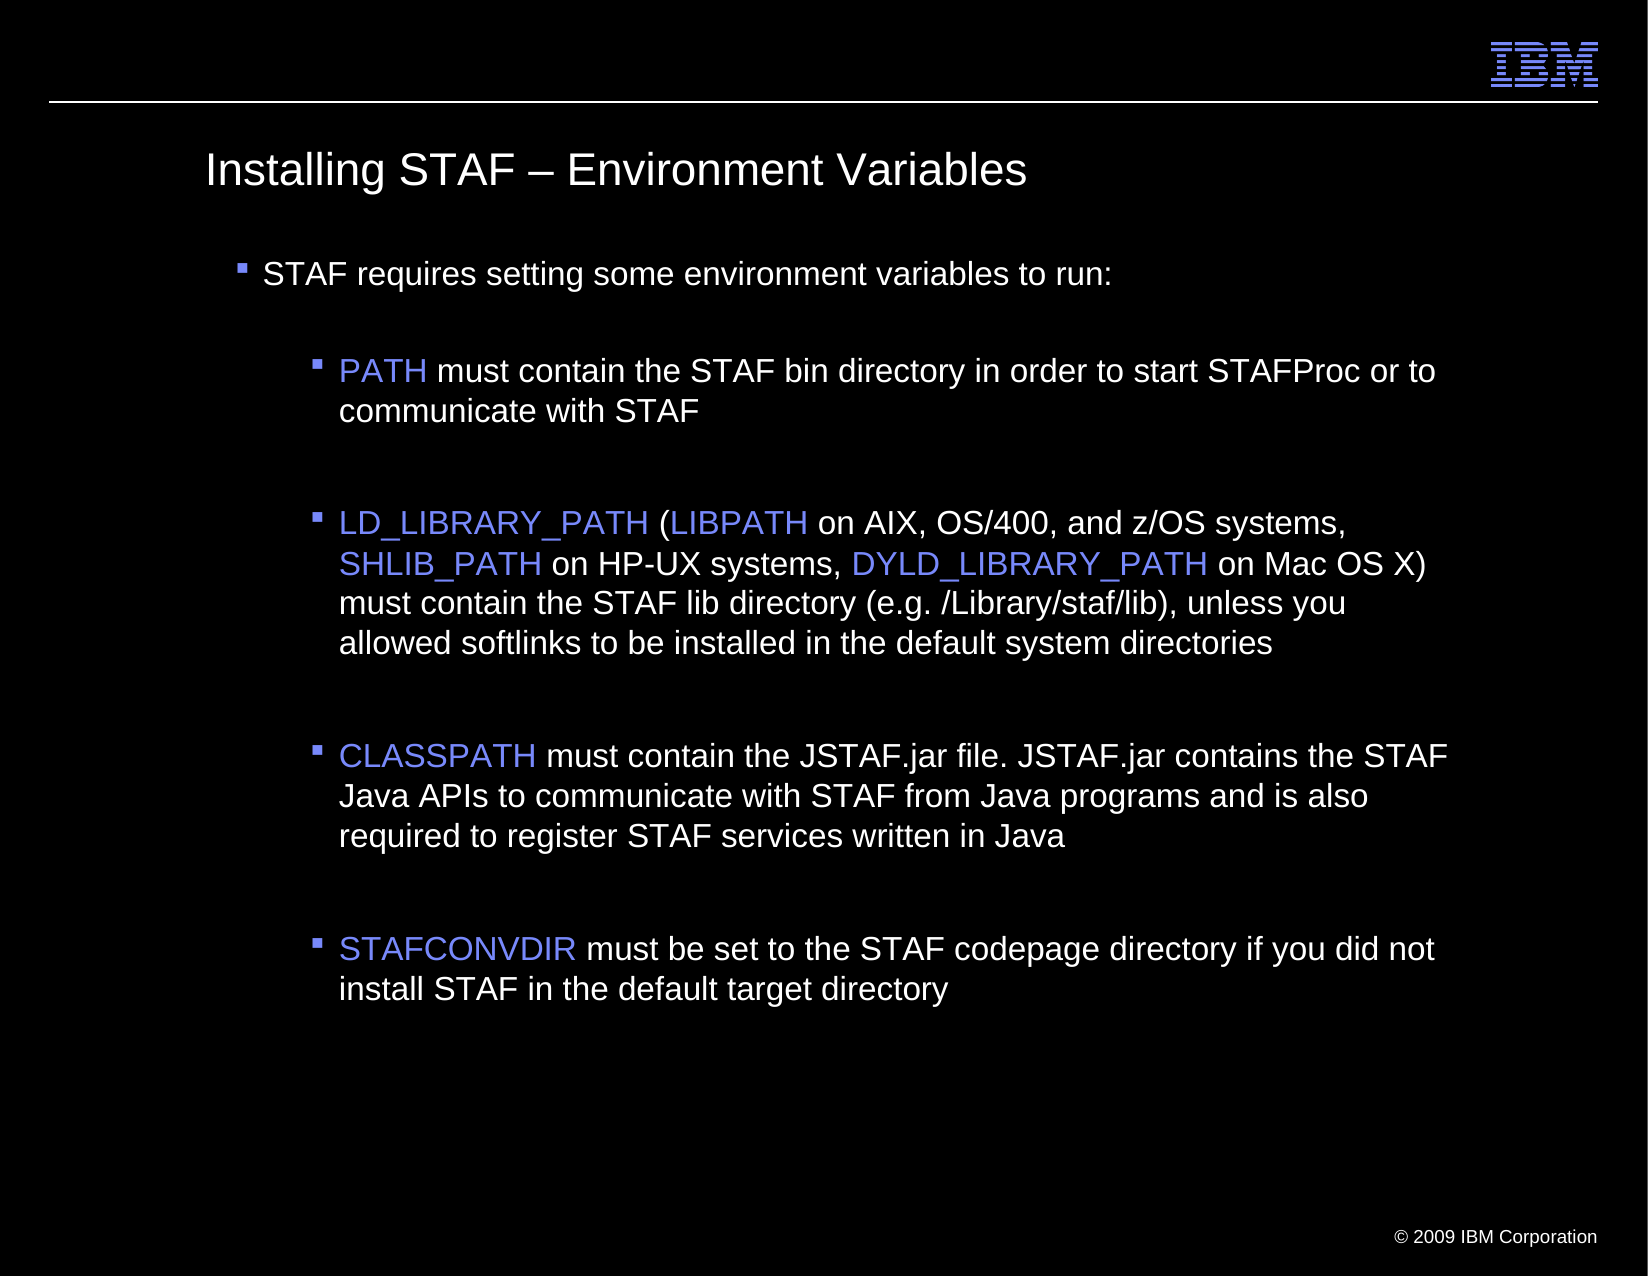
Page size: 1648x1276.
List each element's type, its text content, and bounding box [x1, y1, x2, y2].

text_box STAF requires setting some environment variables to run: PATH must contain the STAF bin directory in order to start STAFProc or to communicate with STAF LD_LIBRARY_PATH (LIBPATH on AIX, OS/400, and z/OS systems, SHLIB_PATH on HP-UX systems, DYLD_LIBRARY_PATH on Mac OS X) must contain the STAF lib directory (e.g. /Library/staf/lib), unless you allowed softlinks to be installed in the default system directories CLASSPATH must contain the JSTAF.jar file. JSTAF.jar contains the STAF Java APIs to communicate with STAF from Java programs and is also required to register STAF services written in Java STAFCONVDIR must be set to the STAF codepage directory if you did not install STAF in the default target directory [235, 252, 1599, 1008]
title Installing STAF – Environment Variables [188, 137, 1648, 231]
picture [1491, 42, 1598, 87]
